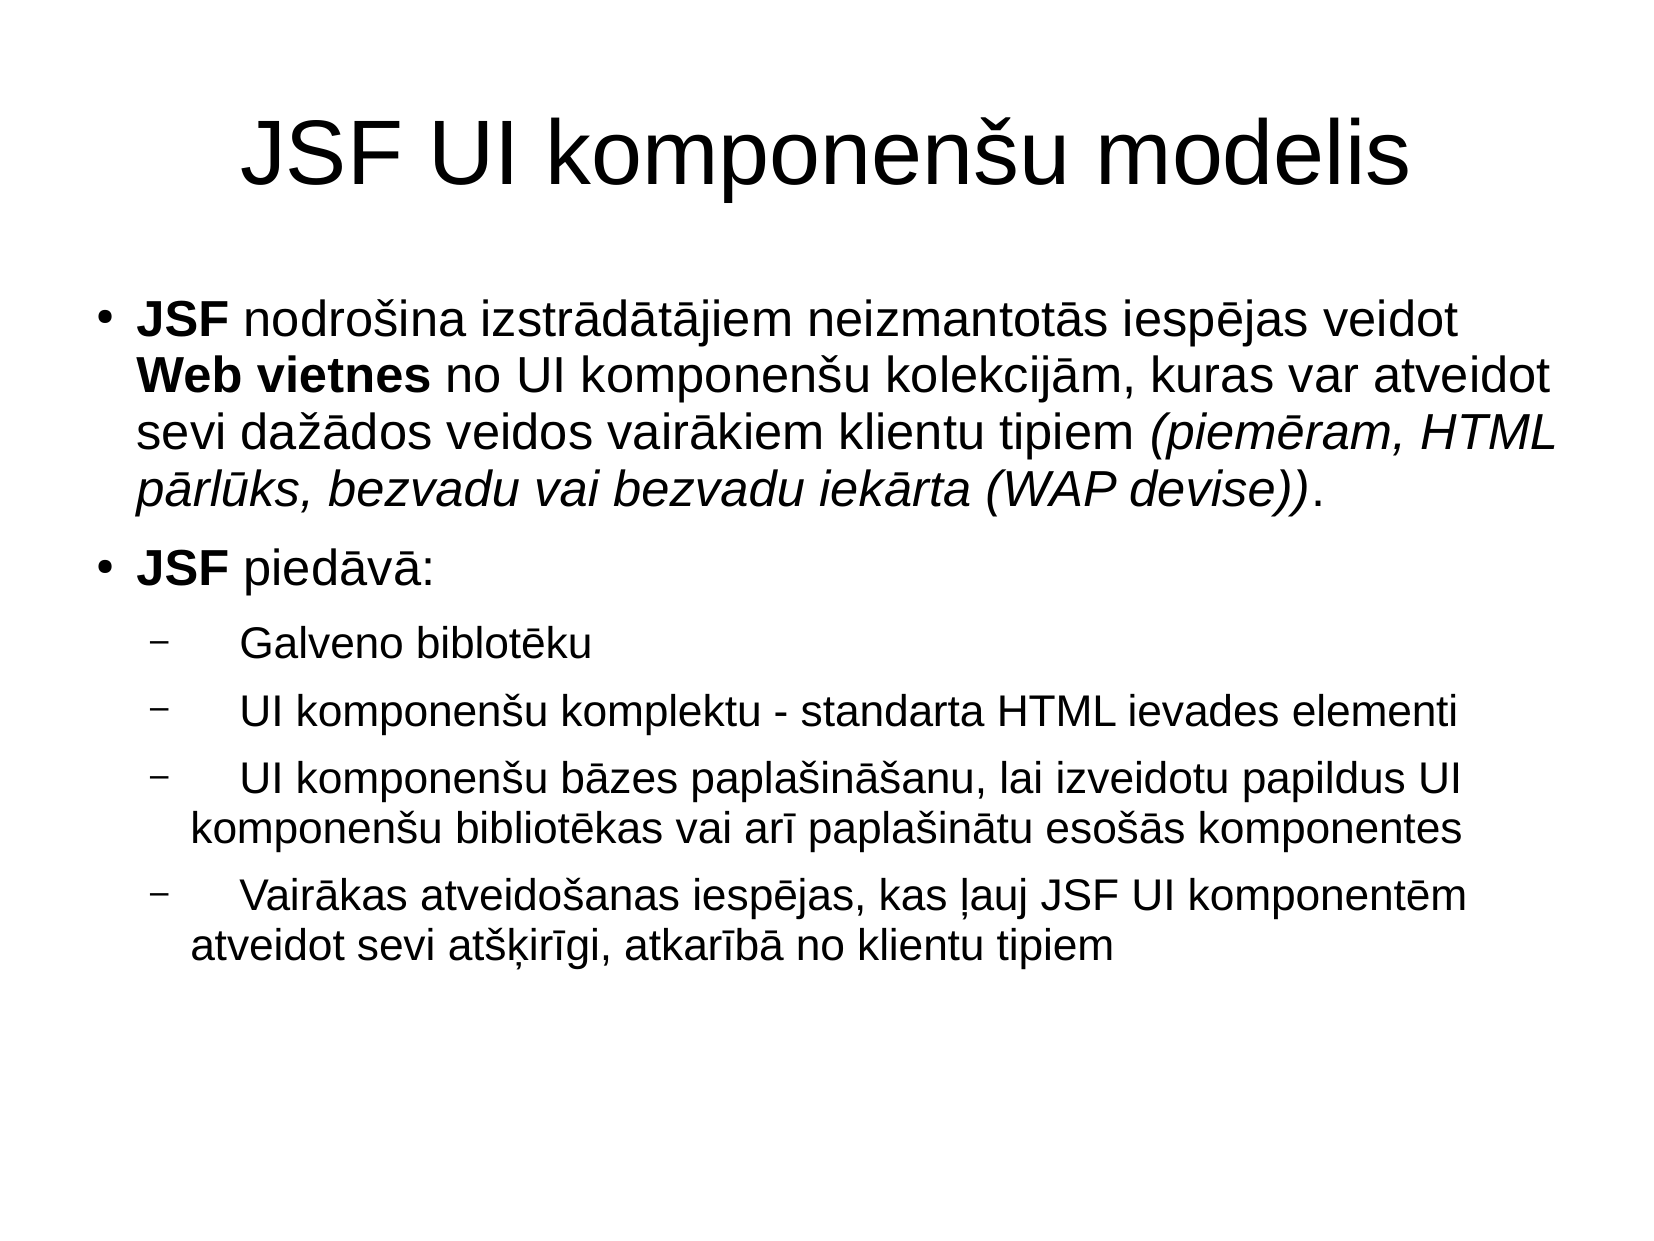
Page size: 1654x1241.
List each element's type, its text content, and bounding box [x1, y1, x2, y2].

title JSF UI komponenšu modelis [82, 49, 1571, 257]
list JSF nodrošina izstrādātājiem neizmantotās iespējas veidot Web vietnes no UI komponenšu kolekcijām, kuras var atveidot sevi dažādos veidos vairākiem klientu tipiem (piemēram, HTML pārlūks, bezvadu vai bezvadu iekārta (WAP devise)). JSF piedāvā: Galveno biblotēku UI komponenšu komplektu - standarta HTML ievades elementi UI komponenšu bāzes paplašināšanu, lai izveidotu papildus UI komponenšu bibliotēkas vai arī paplašinātu esošās komponentes Vairākas atveidošanas iespējas, kas ļauj JSF UI komponentēm atveidot sevi atšķirīgi, atkarībā no klientu tipiem [82, 290, 1571, 1010]
